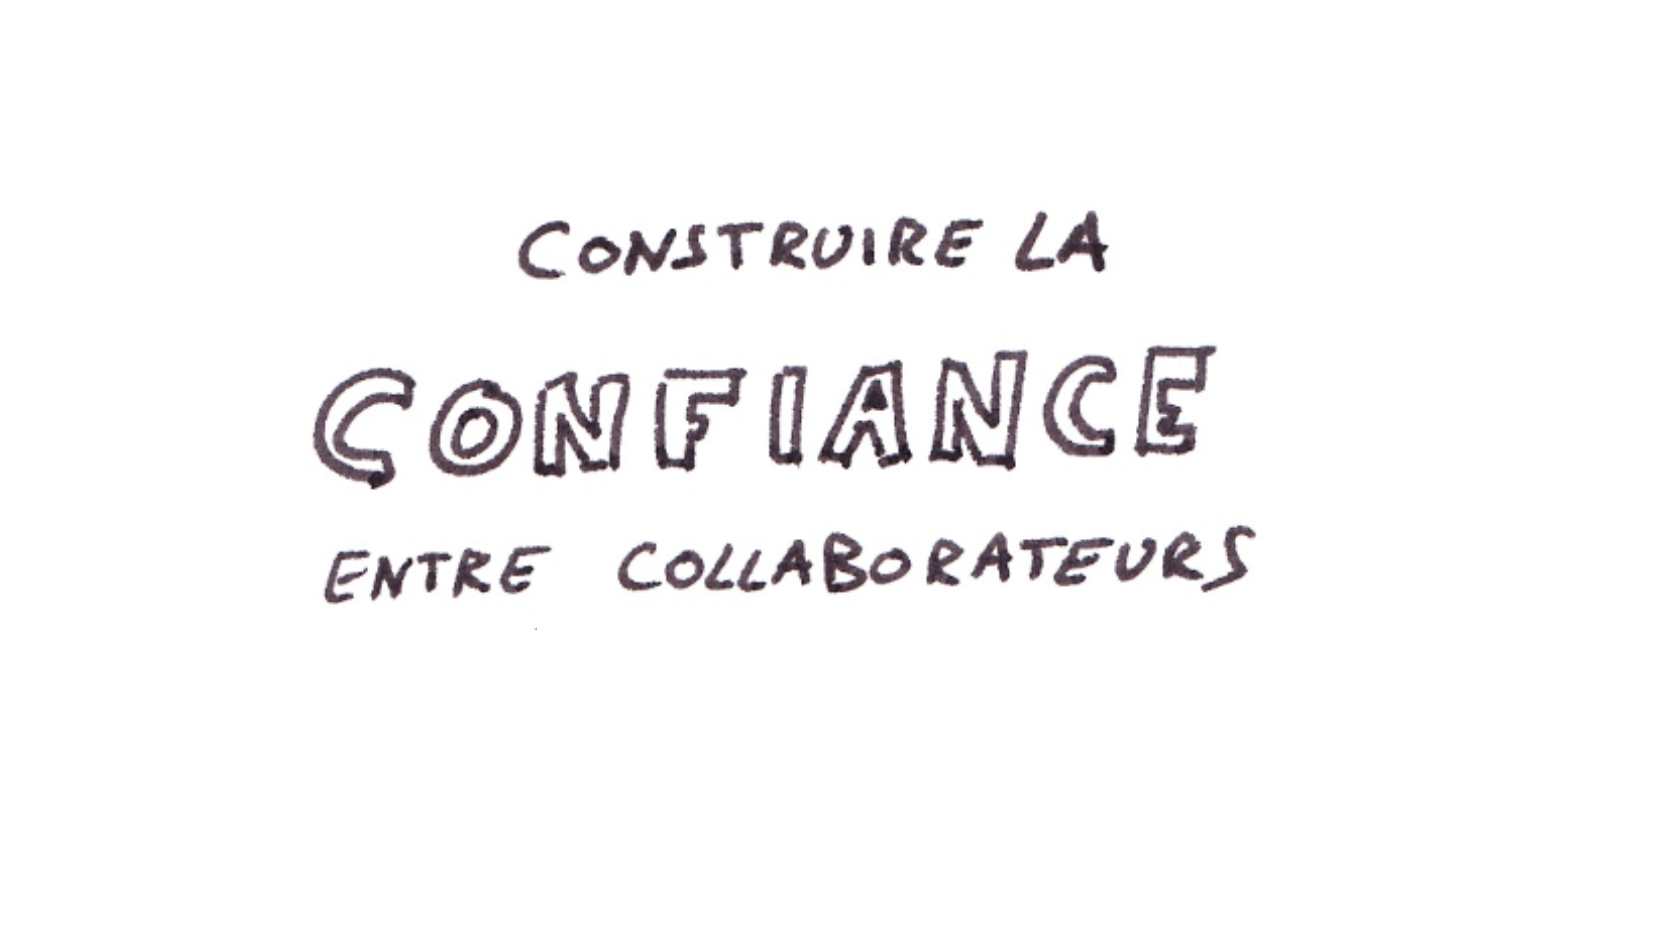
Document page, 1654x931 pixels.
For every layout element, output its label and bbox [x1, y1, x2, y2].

text_box [345, 570, 796, 841]
picture [255, 115, 1366, 856]
